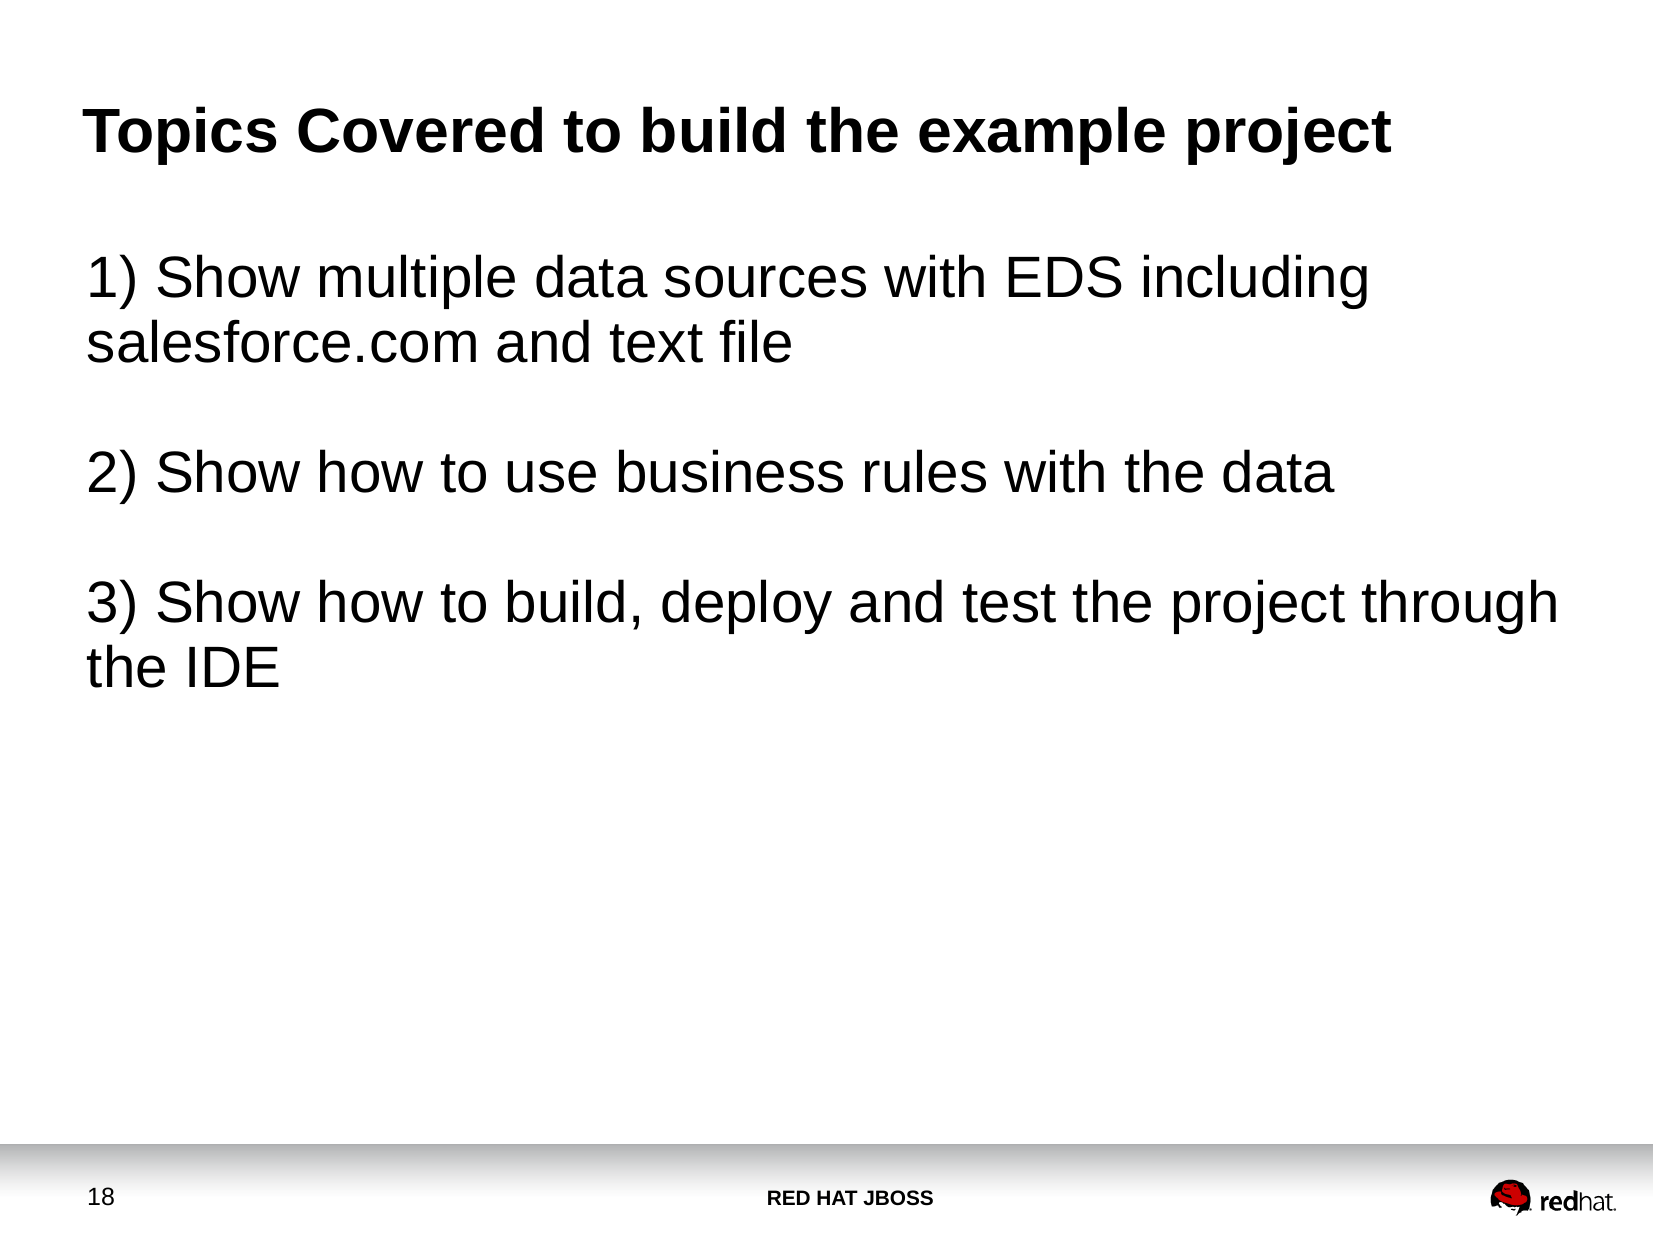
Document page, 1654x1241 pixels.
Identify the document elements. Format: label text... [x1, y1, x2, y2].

title Topics Covered to build the example project [82, 37, 1571, 226]
picture [0, 1144, 1653, 1241]
list 1) Show multiple data sources with EDS including salesforce.com and text file 2) Show how to use business rules with the data 3) Show how to build, deploy and test the project through the IDE [86, 244, 1575, 1039]
